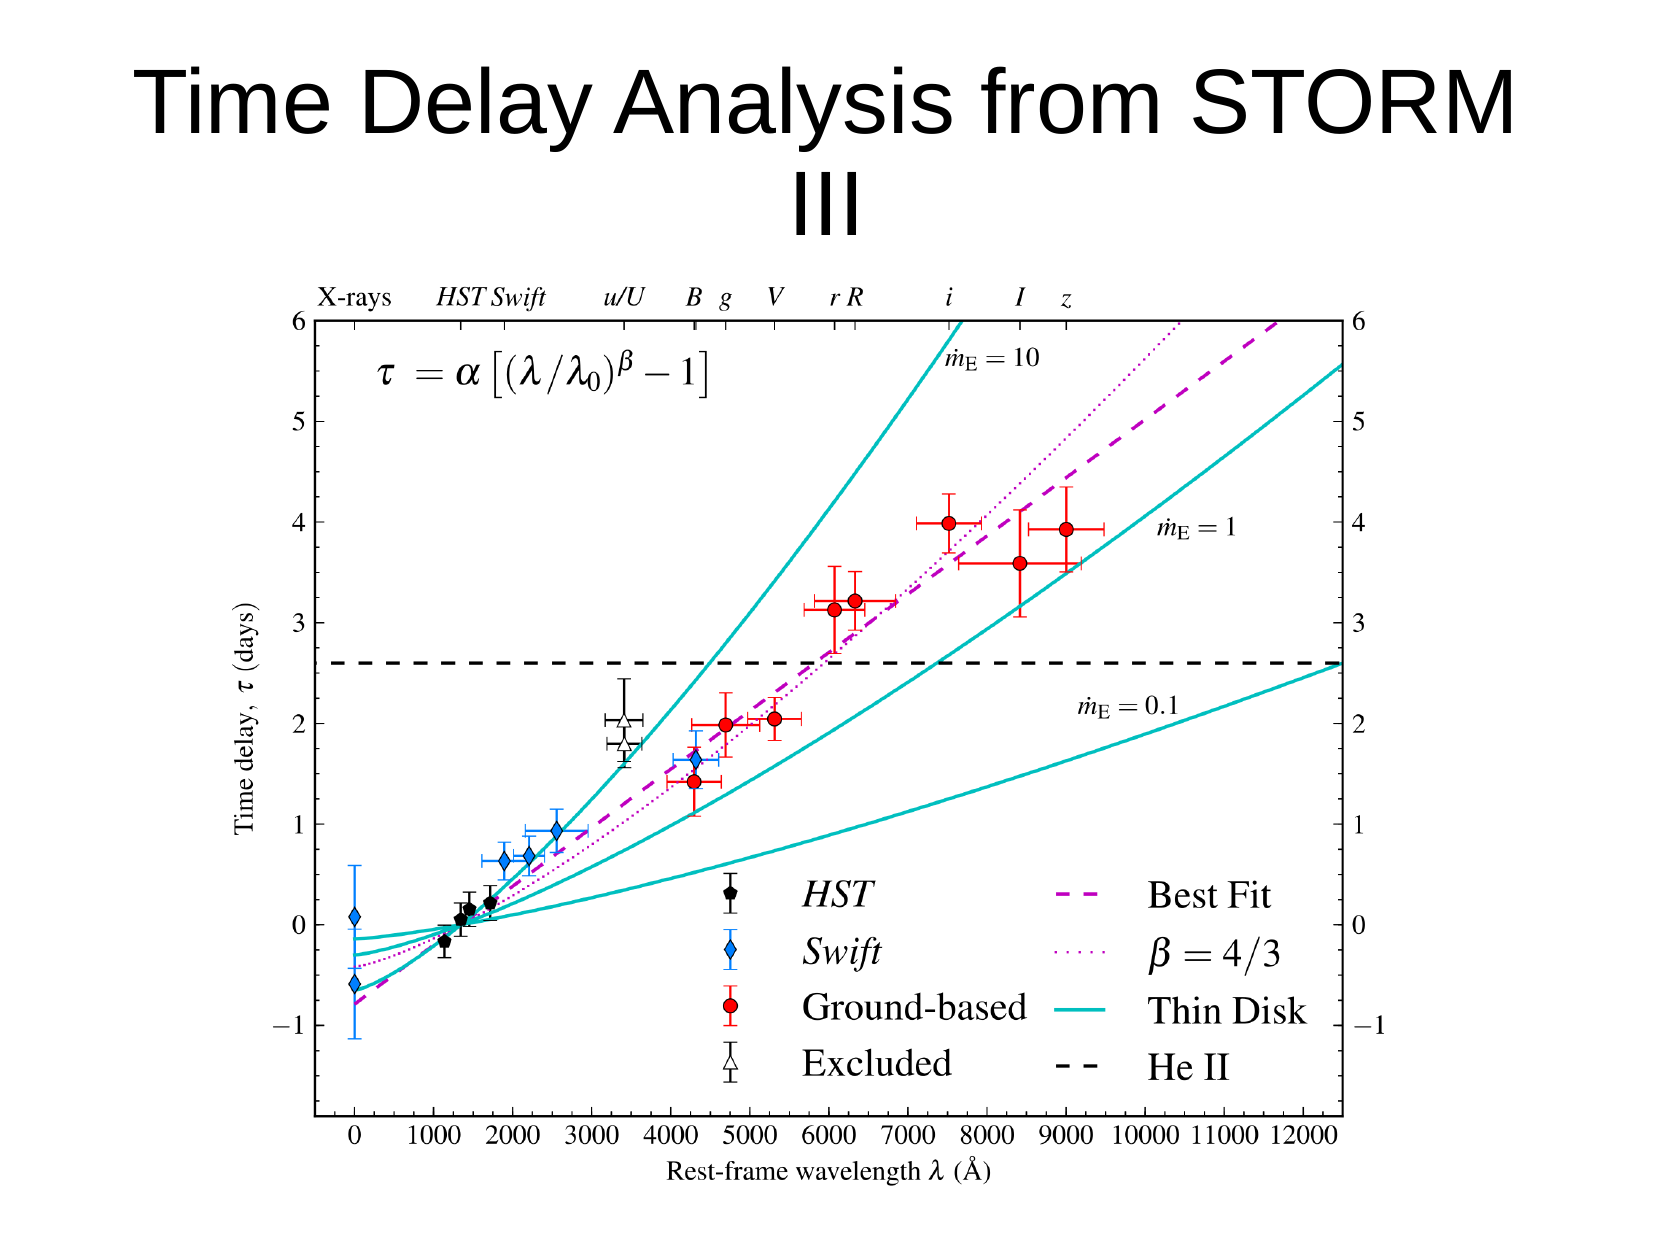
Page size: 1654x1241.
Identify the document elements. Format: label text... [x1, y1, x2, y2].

picture [207, 256, 1406, 1195]
title Time Delay Analysis from STORM III [82, 49, 1571, 257]
